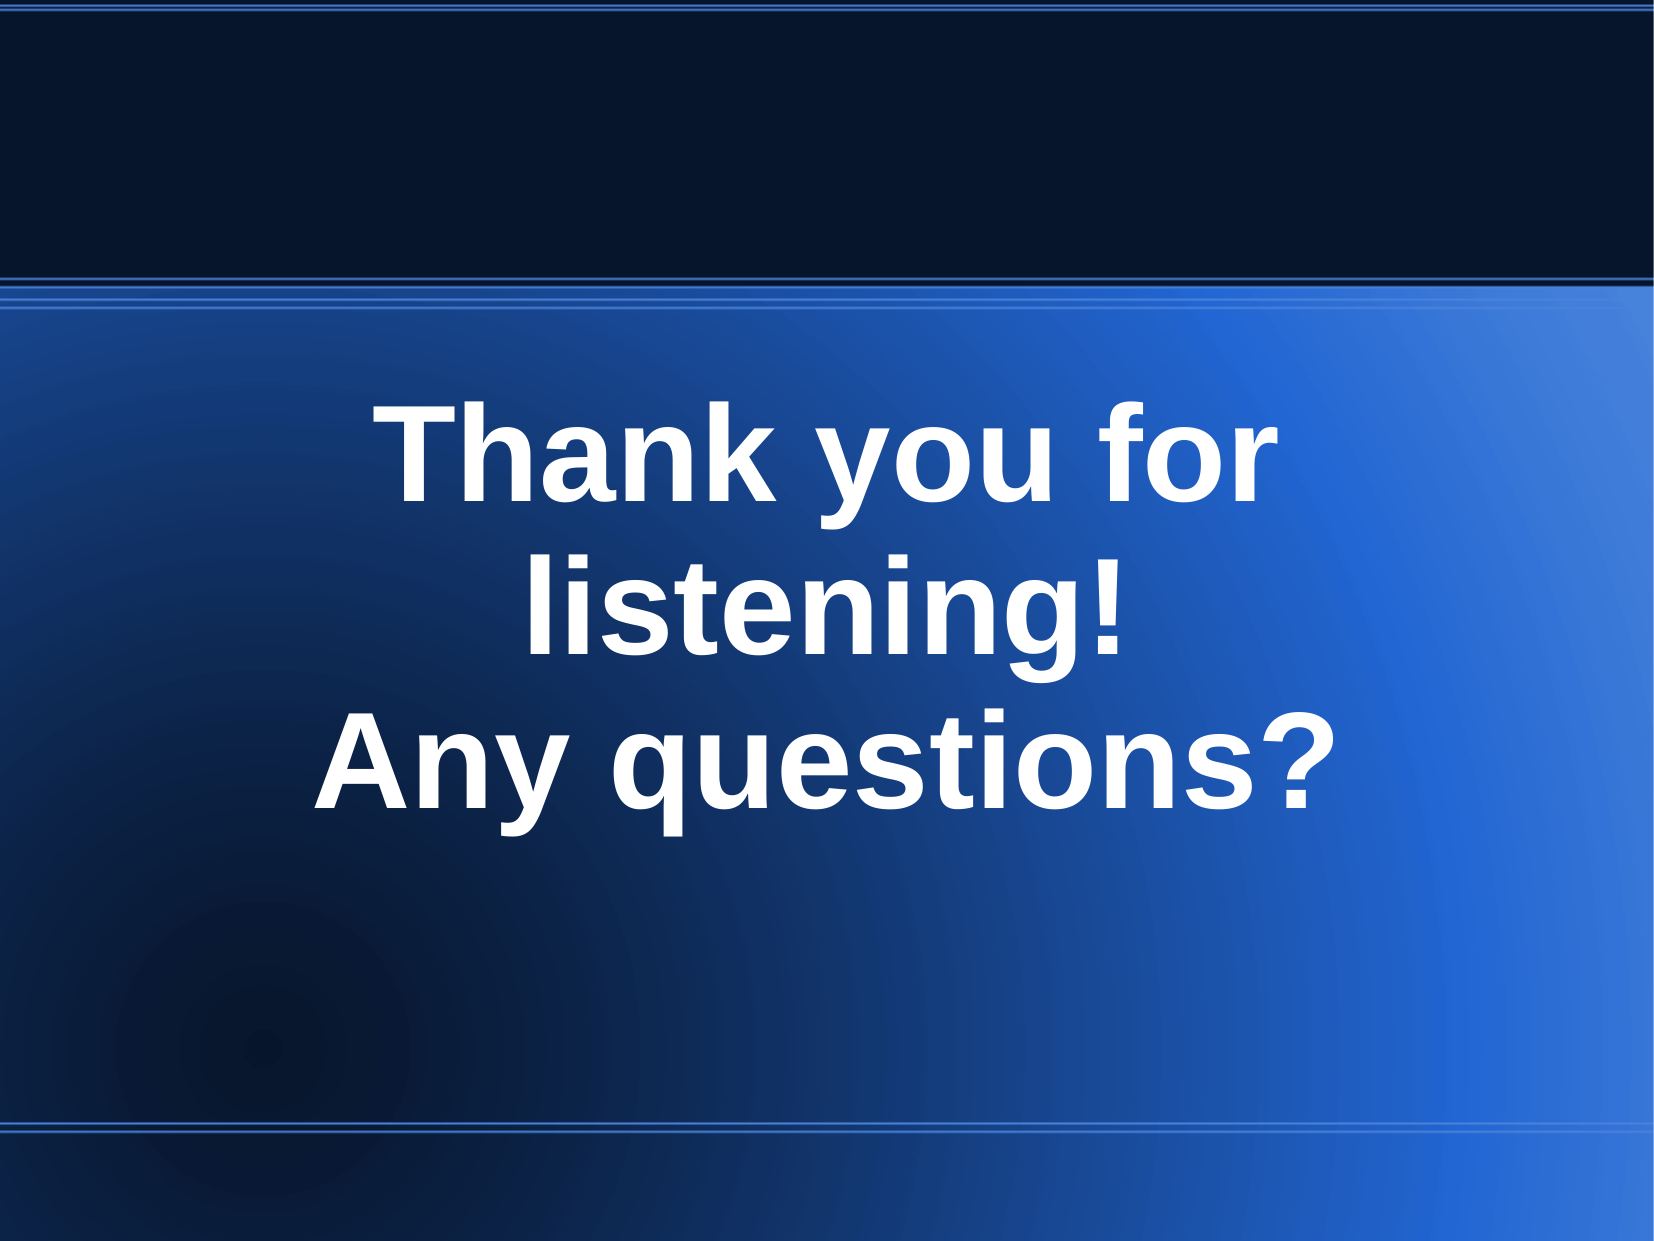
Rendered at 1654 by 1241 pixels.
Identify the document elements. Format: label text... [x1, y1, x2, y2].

title Thank you for listening! Any questions? [82, 345, 1571, 871]
picture [0, 0, 1654, 1241]
